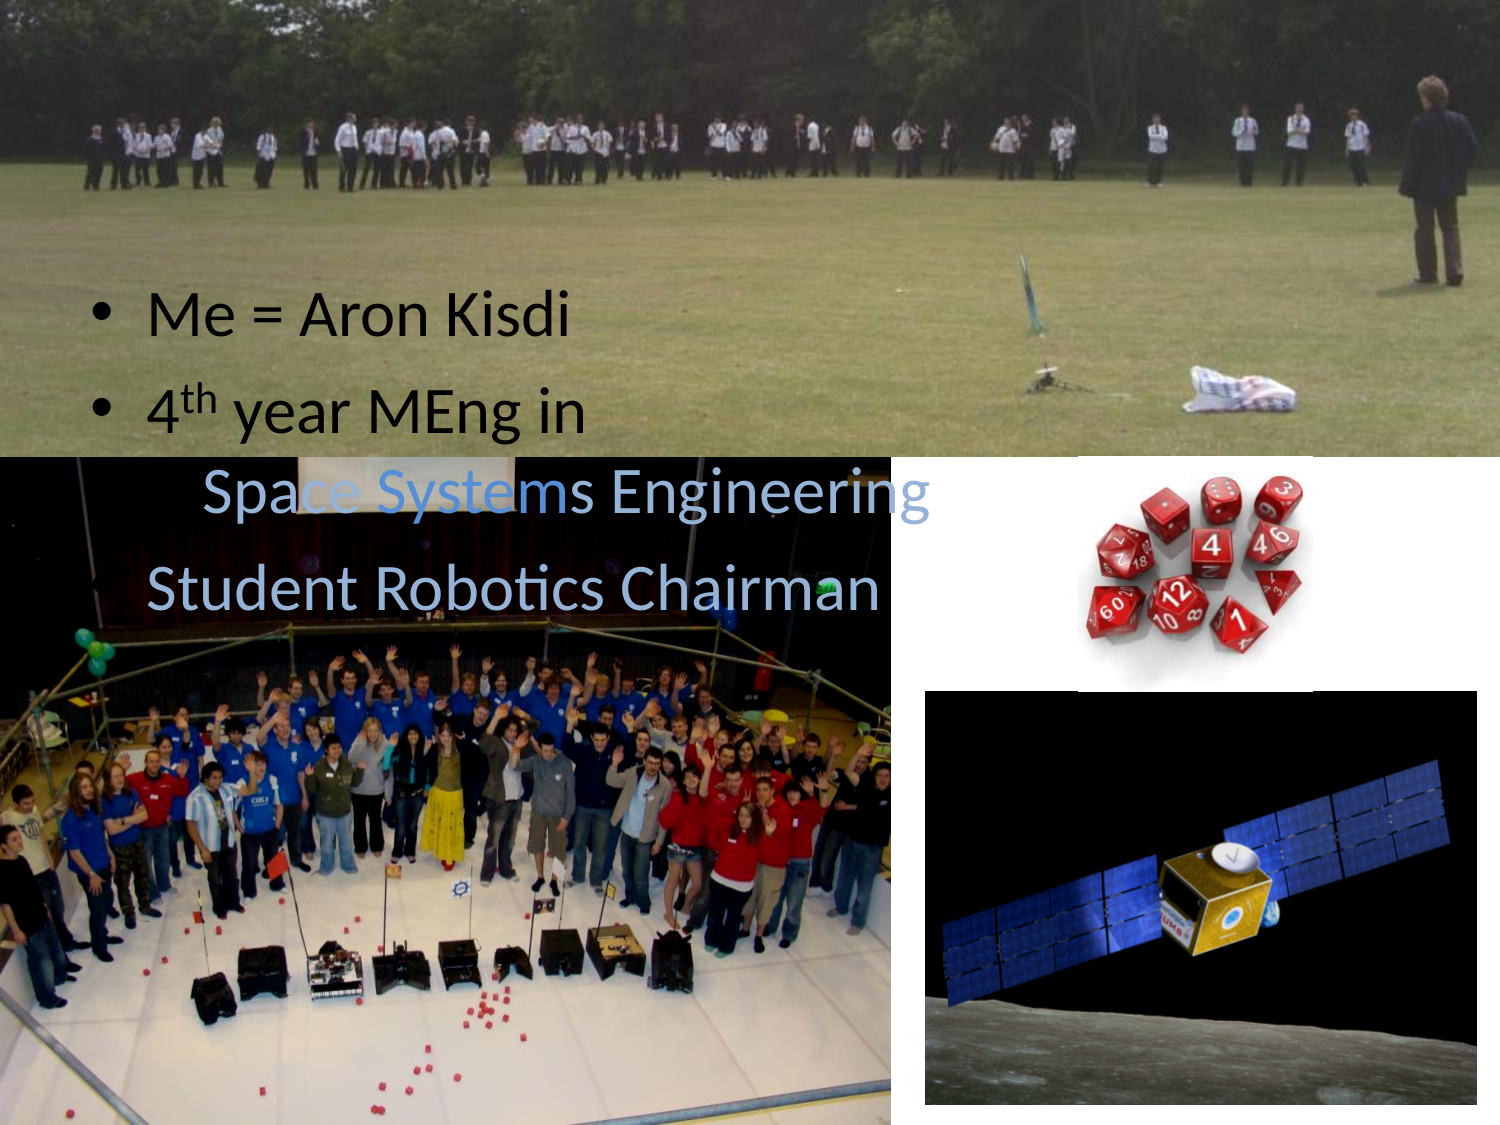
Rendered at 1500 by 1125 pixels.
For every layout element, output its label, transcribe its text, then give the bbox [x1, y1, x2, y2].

picture [0, 0, 1500, 1125]
list Me = Aron Kisdi 4th year MEng in Space Systems Engineering Student Robotics Chairman [75, 262, 1426, 1005]
picture [925, 457, 1477, 1105]
